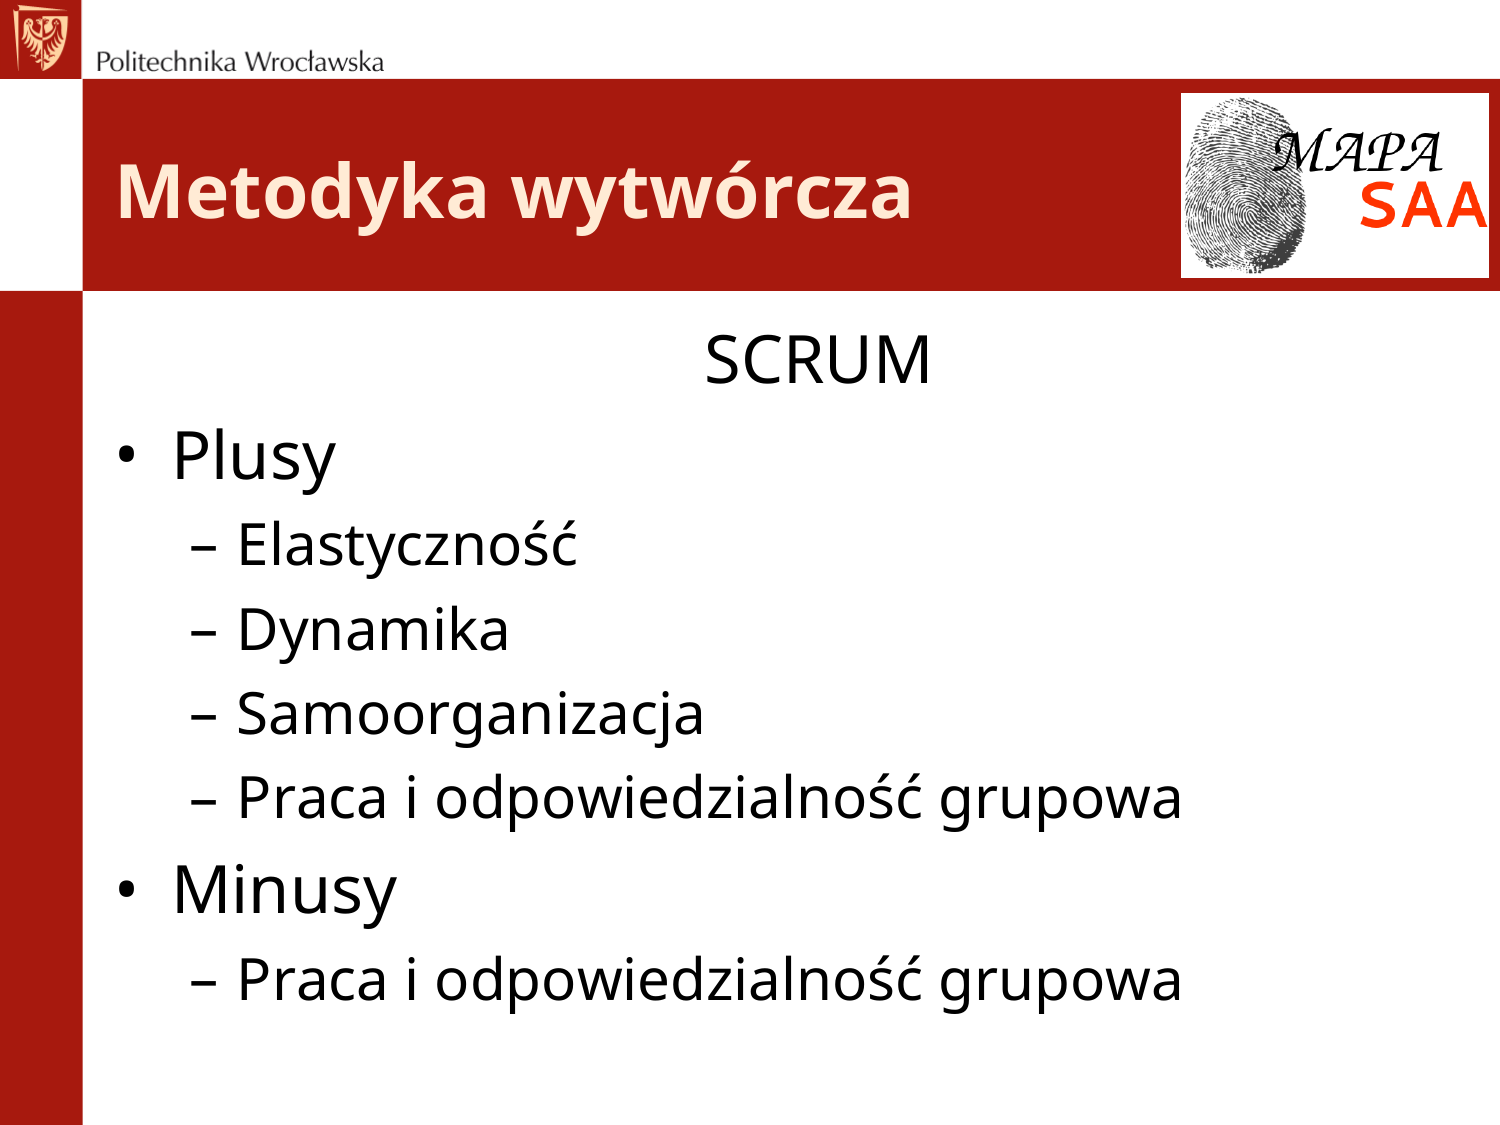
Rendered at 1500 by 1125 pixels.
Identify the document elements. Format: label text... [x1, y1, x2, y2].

title Metodyka wytwórcza [100, 90, 1483, 287]
picture [0, 0, 384, 79]
picture [1181, 93, 1489, 278]
list SCRUM Plusy Elastyczność Dynamika Samoorganizacja Praca i odpowiedzialność grupowa Minusy Praca i odpowiedzialność grupowa [100, 308, 1483, 1052]
